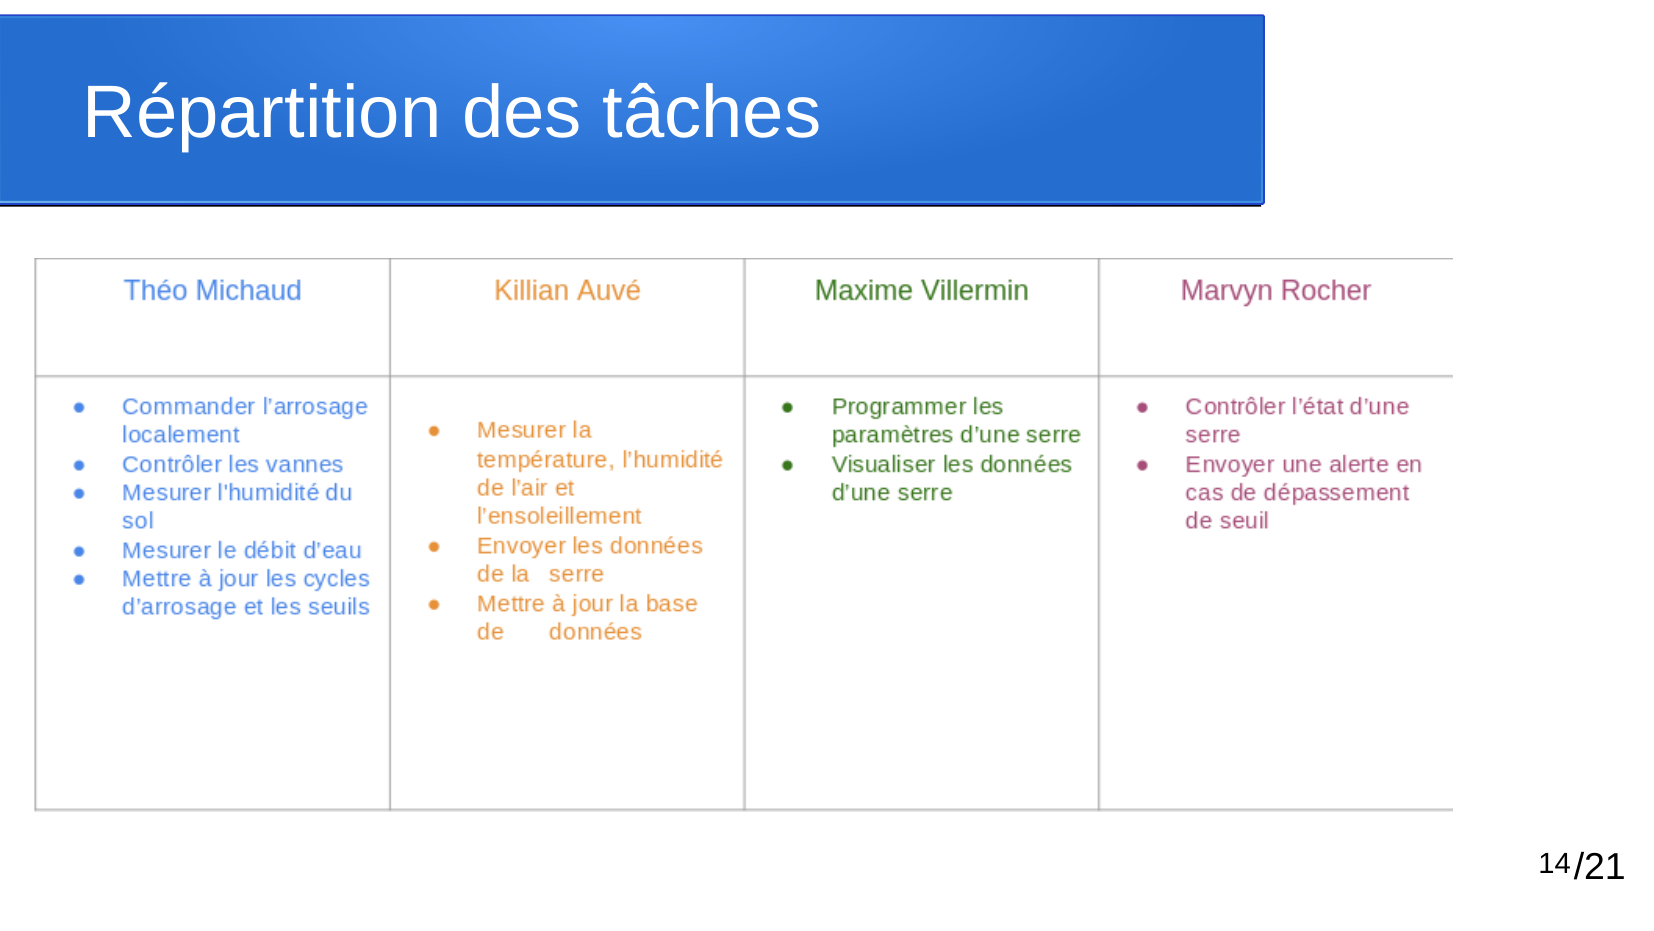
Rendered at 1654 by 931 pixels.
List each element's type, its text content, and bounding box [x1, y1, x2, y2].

picture [30, 258, 1453, 815]
text_box /21 [1559, 838, 1654, 898]
title Répartition des tâches [82, 35, 1235, 189]
